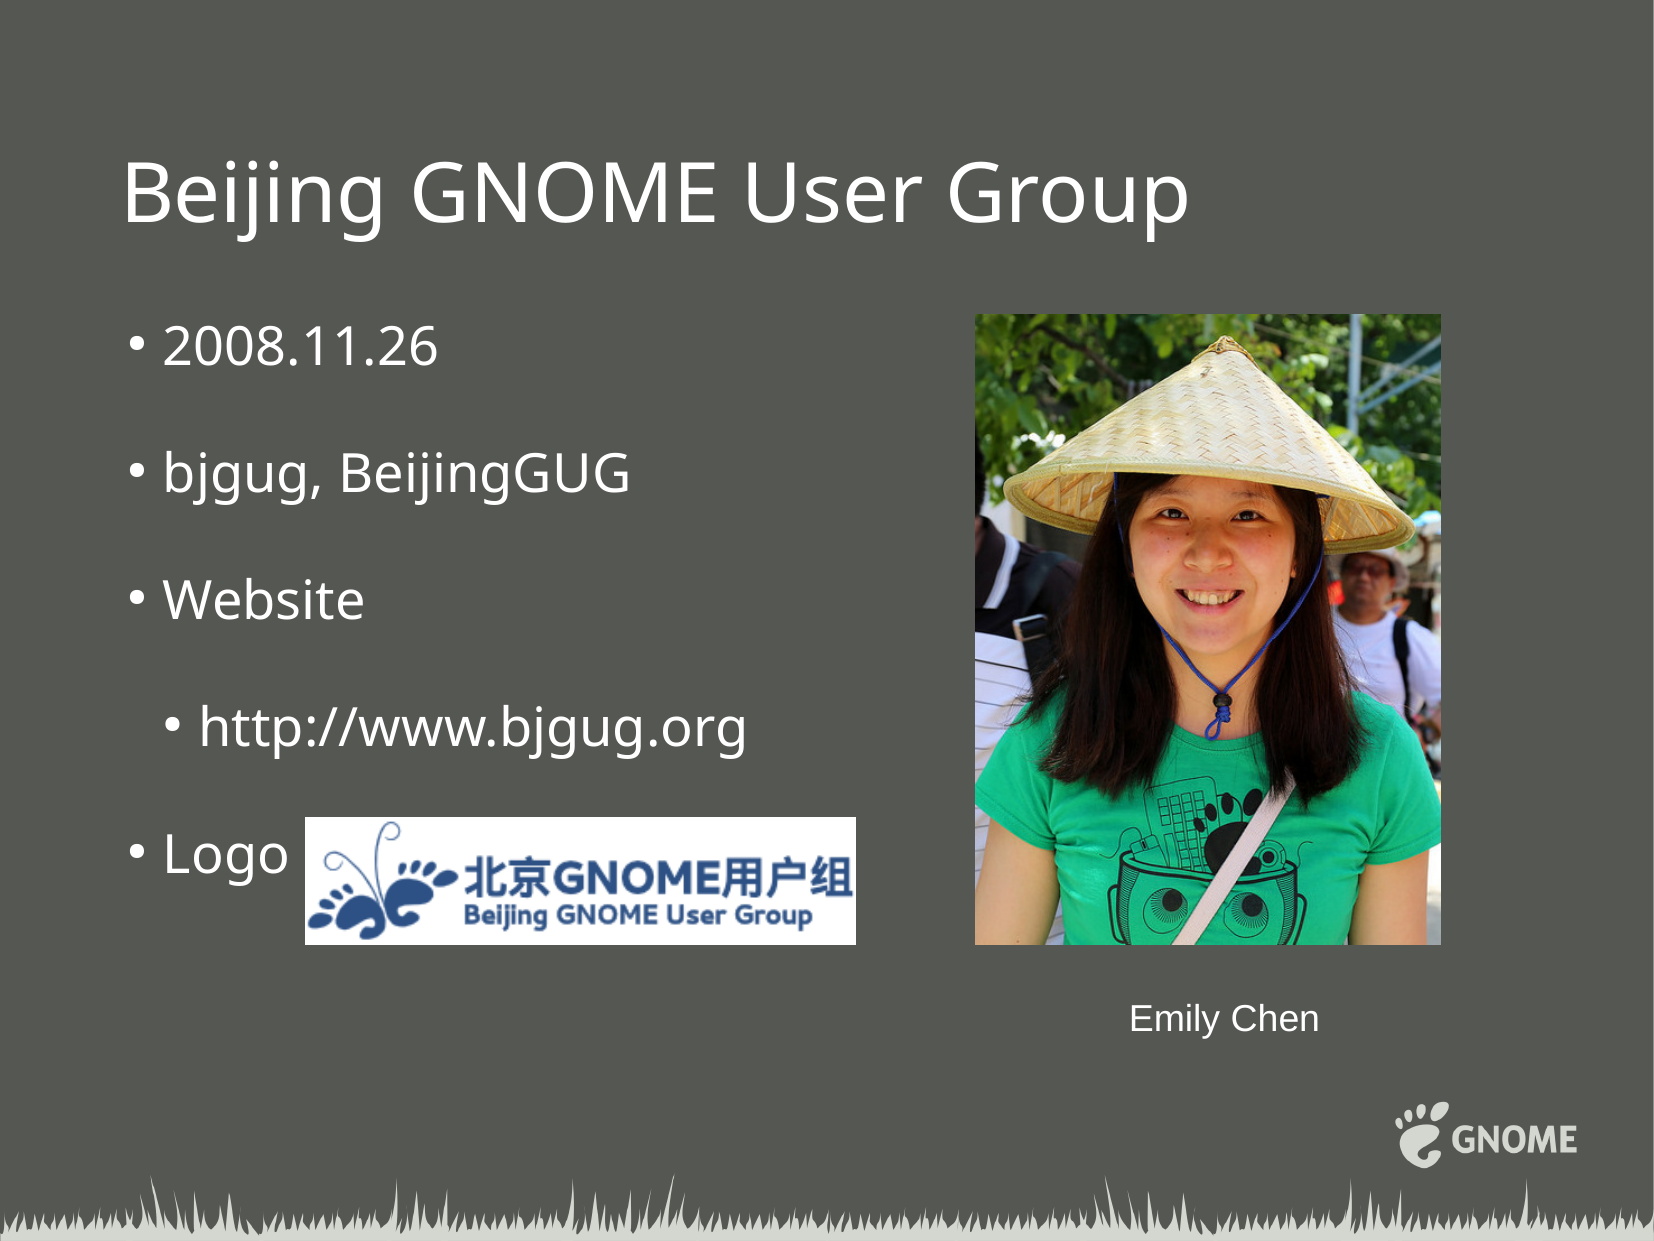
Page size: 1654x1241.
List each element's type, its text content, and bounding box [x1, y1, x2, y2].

picture [0, 0, 1654, 1241]
text_box Emily Chen [1114, 990, 1336, 1047]
title Beijing GNOME User Group [120, 144, 1609, 236]
text_box 2008.11.26 bjgug, BeijingGUG Website http://www.bjgug.org Logo [112, 300, 1493, 826]
